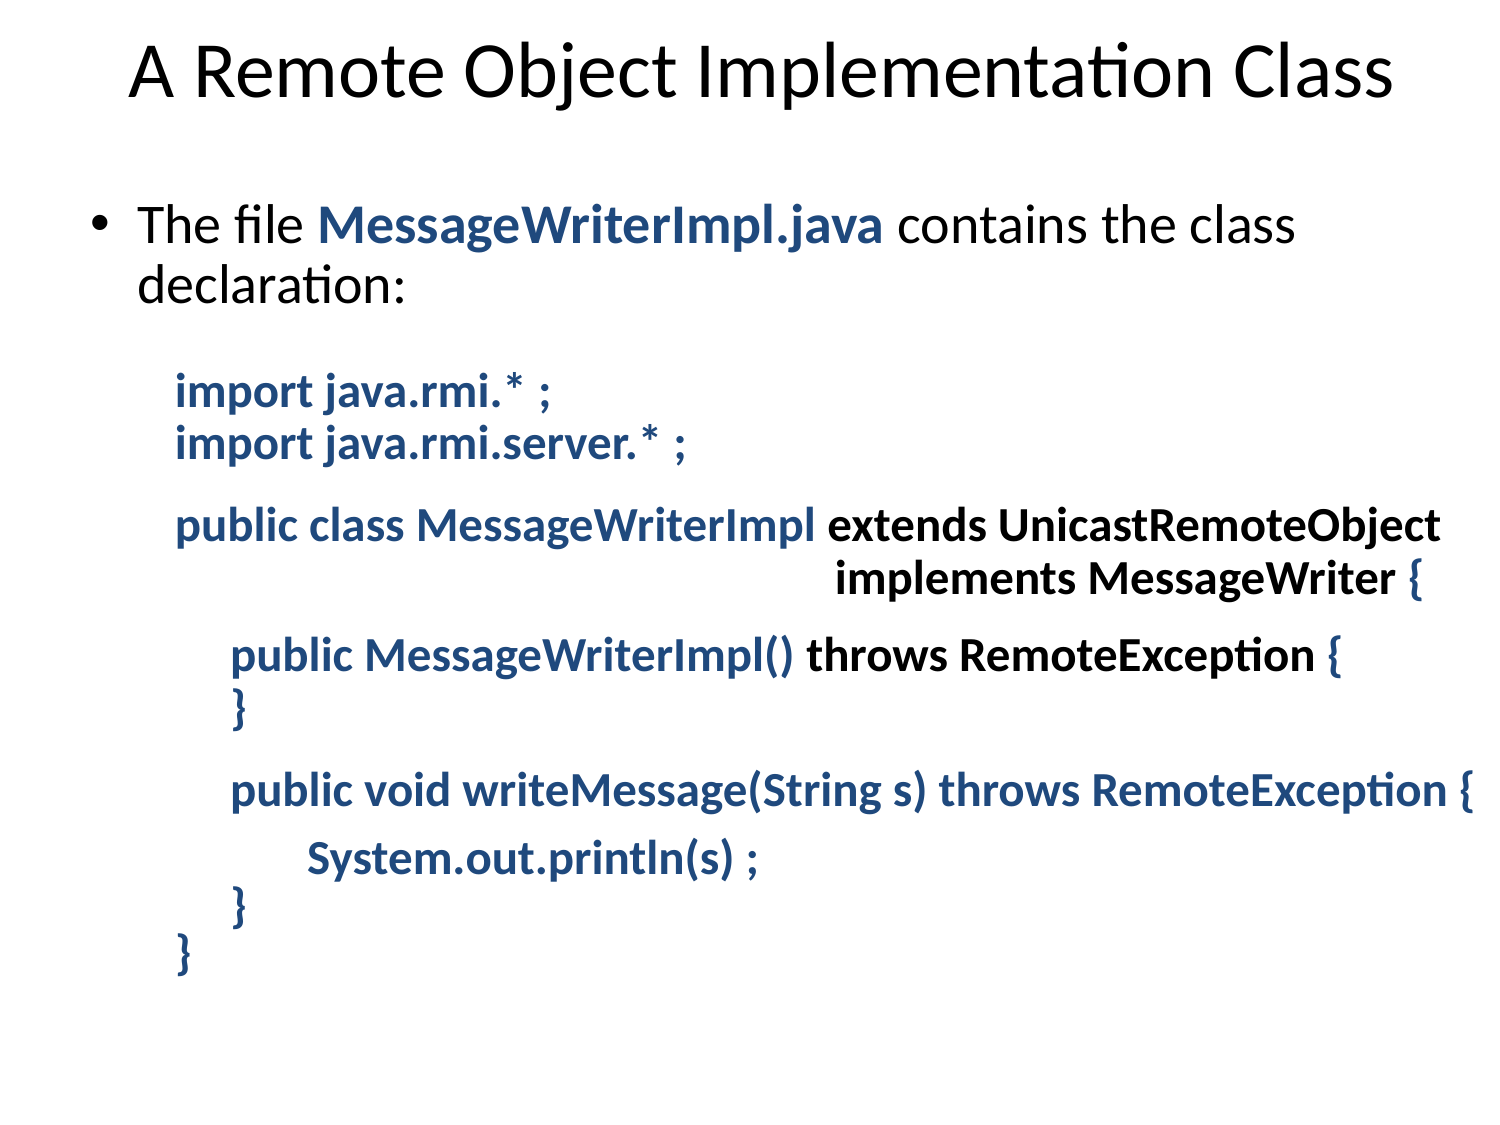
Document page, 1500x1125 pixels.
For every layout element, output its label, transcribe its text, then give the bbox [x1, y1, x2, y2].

title A Remote Object Implementation Class [75, 0, 1450, 132]
list The file MessageWriterImpl.java contains the class declaration: import java.rmi.* ; import java.rmi.server.* ; public class MessageWriterImpl extends UnicastRemoteObject implements MessageWriter { public MessageWriterImpl() throws RemoteException { } public void writeMessage(String s) throws RemoteException { System.out.println(s) ; } } [75, 187, 1500, 1000]
